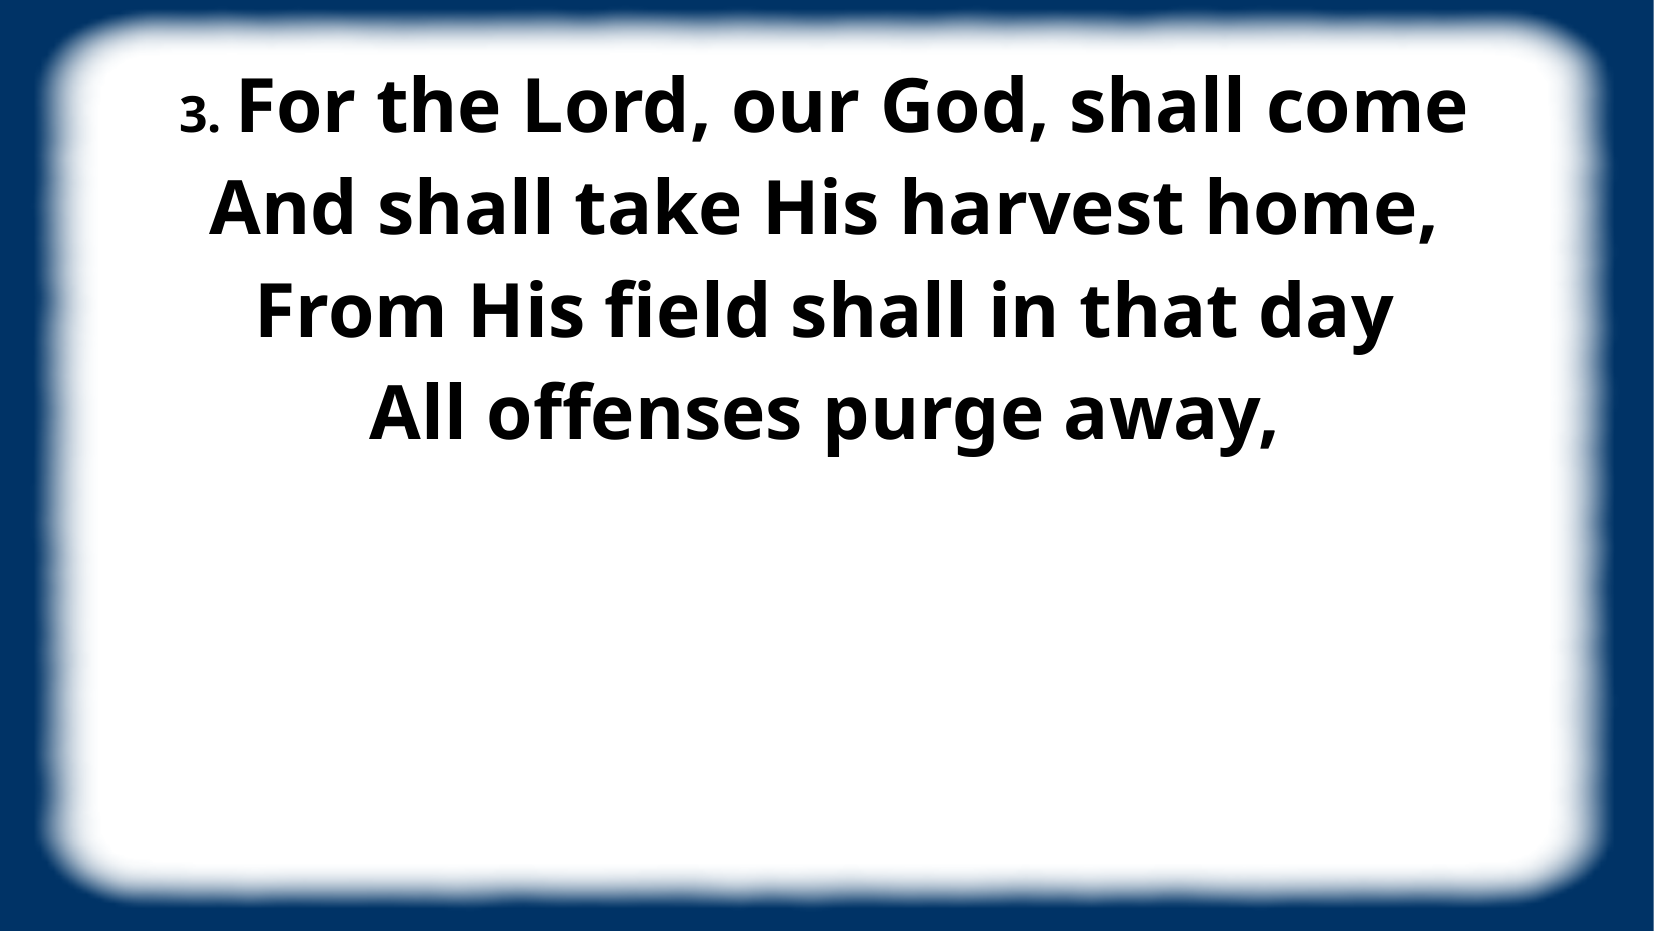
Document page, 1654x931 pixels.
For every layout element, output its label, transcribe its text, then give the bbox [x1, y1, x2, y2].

picture [0, 0, 1654, 931]
text_box 3. For the Lord, our God, shall come And shall take His harvest home, From His field shall in that day All offenses purge away, [105, 45, 1546, 460]
